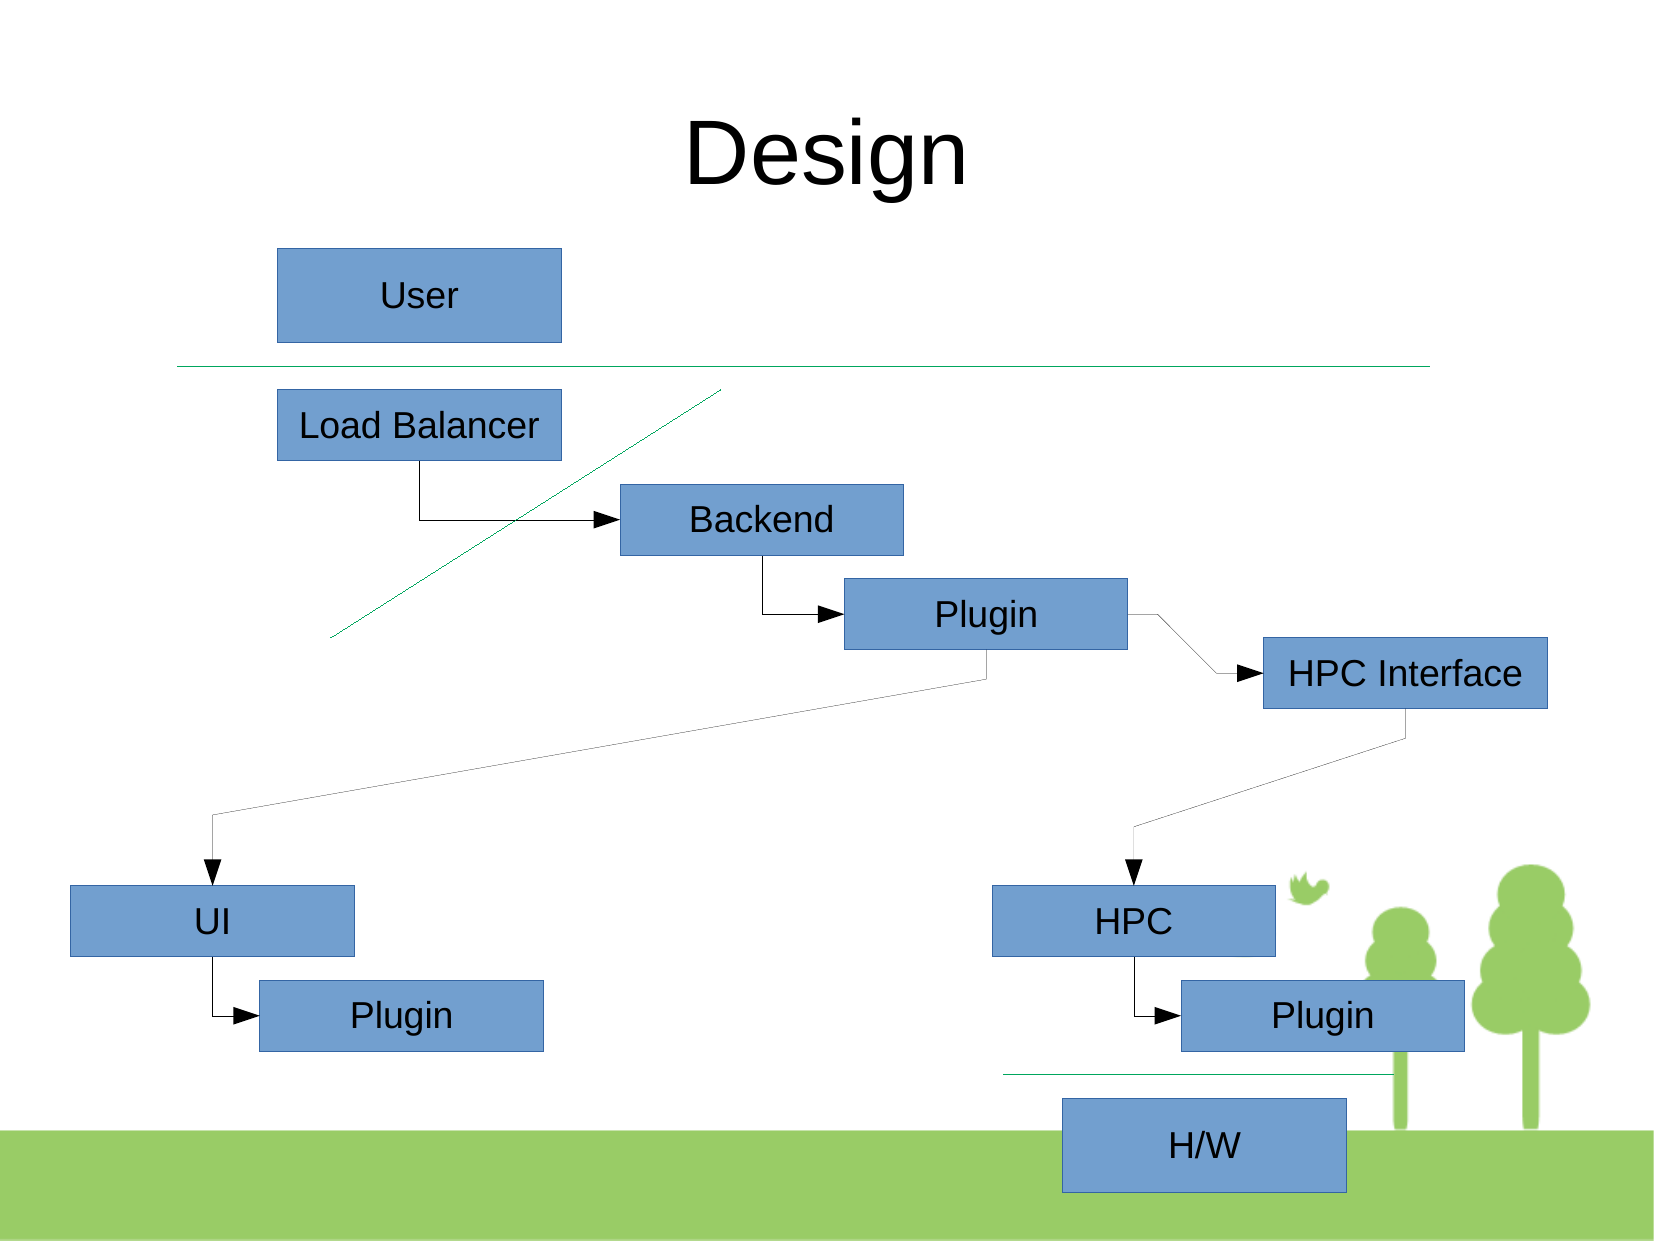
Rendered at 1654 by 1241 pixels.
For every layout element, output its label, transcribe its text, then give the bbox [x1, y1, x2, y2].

text_box Load Balancer [277, 389, 562, 461]
text_box Plugin [259, 980, 544, 1052]
text_box Plugin [844, 578, 1128, 650]
text_box UI [70, 885, 355, 957]
picture [0, 0, 1654, 1241]
title Design [82, 49, 1571, 257]
text_box H/W [1062, 1098, 1347, 1193]
text_box Plugin [1181, 980, 1465, 1052]
text_box HPC [992, 885, 1276, 957]
text_box User [277, 248, 562, 343]
text_box Backend [620, 484, 904, 556]
text_box HPC Interface [1263, 637, 1548, 709]
